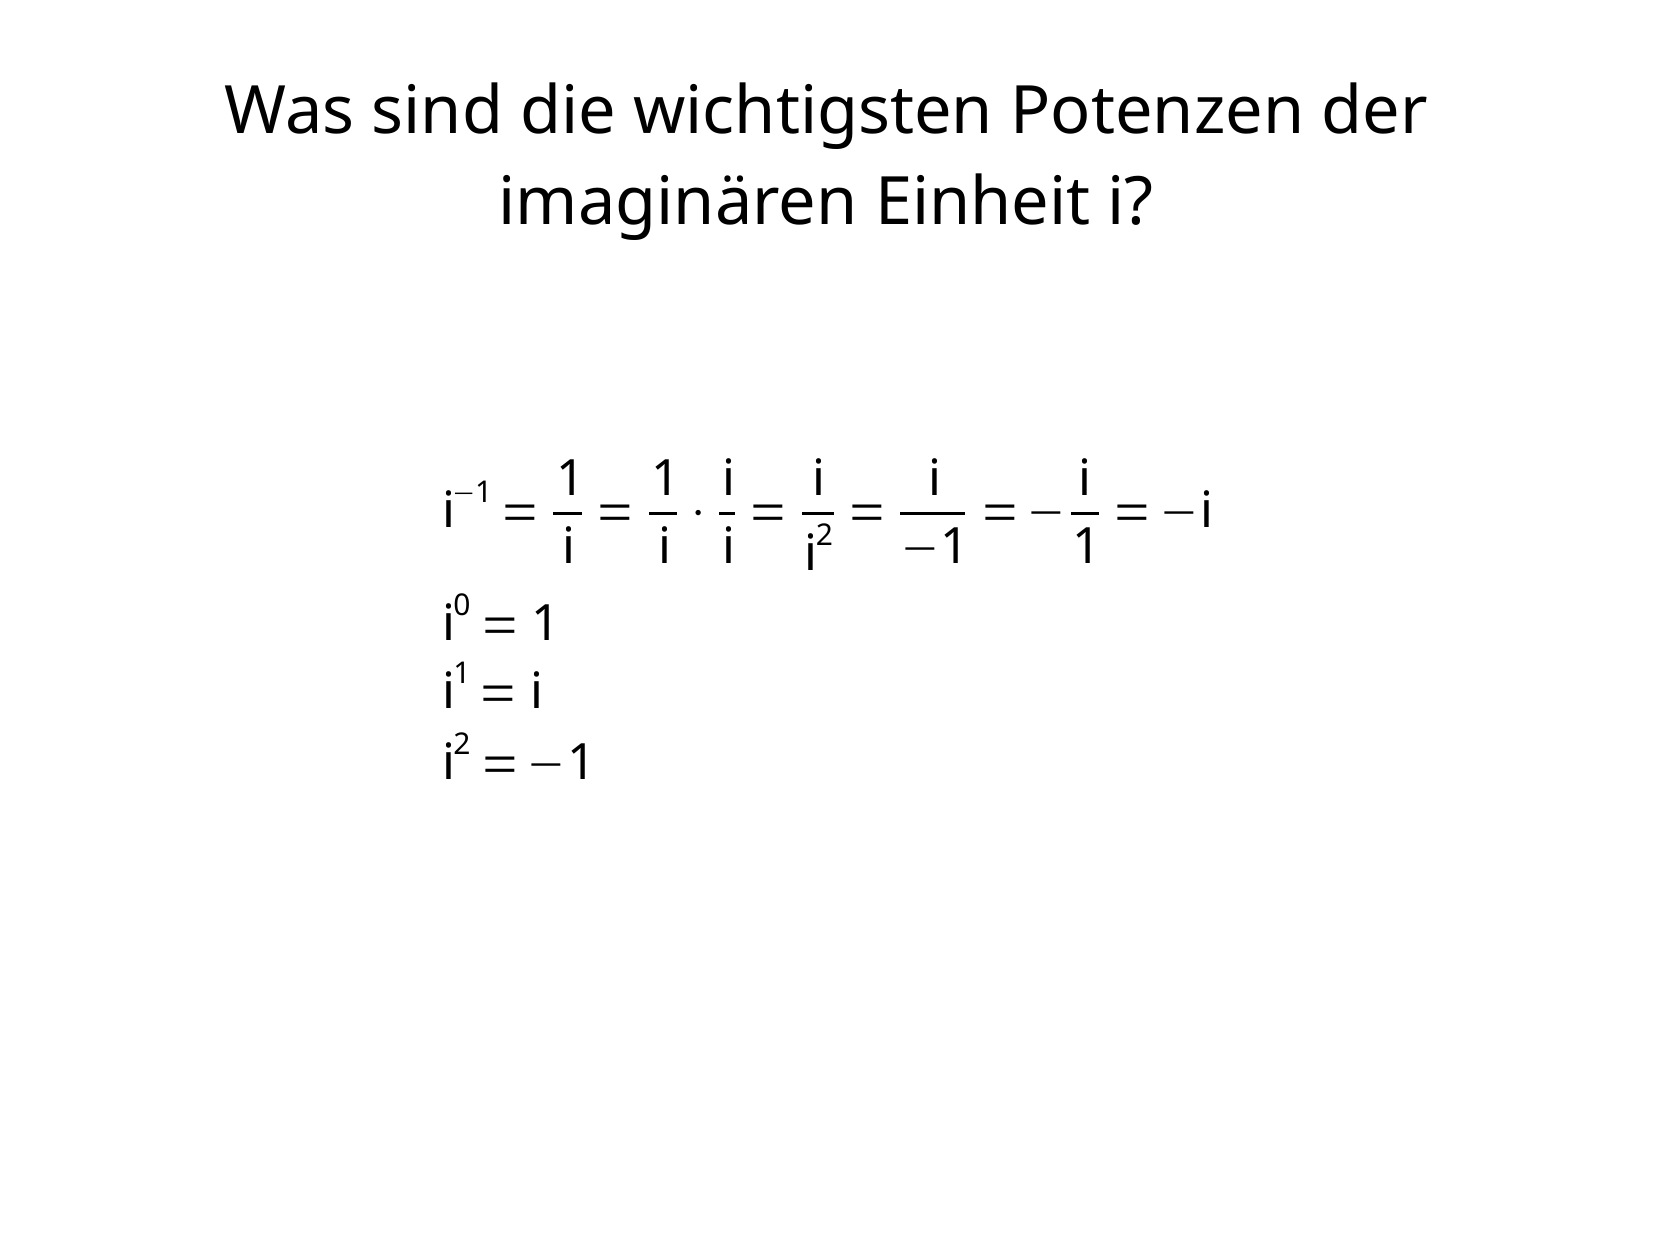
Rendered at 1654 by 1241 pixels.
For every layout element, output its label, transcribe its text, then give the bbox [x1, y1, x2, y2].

title Was sind die wichtigsten Potenzen der imaginären Einheit i? [82, 49, 1571, 257]
chart [436, 448, 1218, 793]
